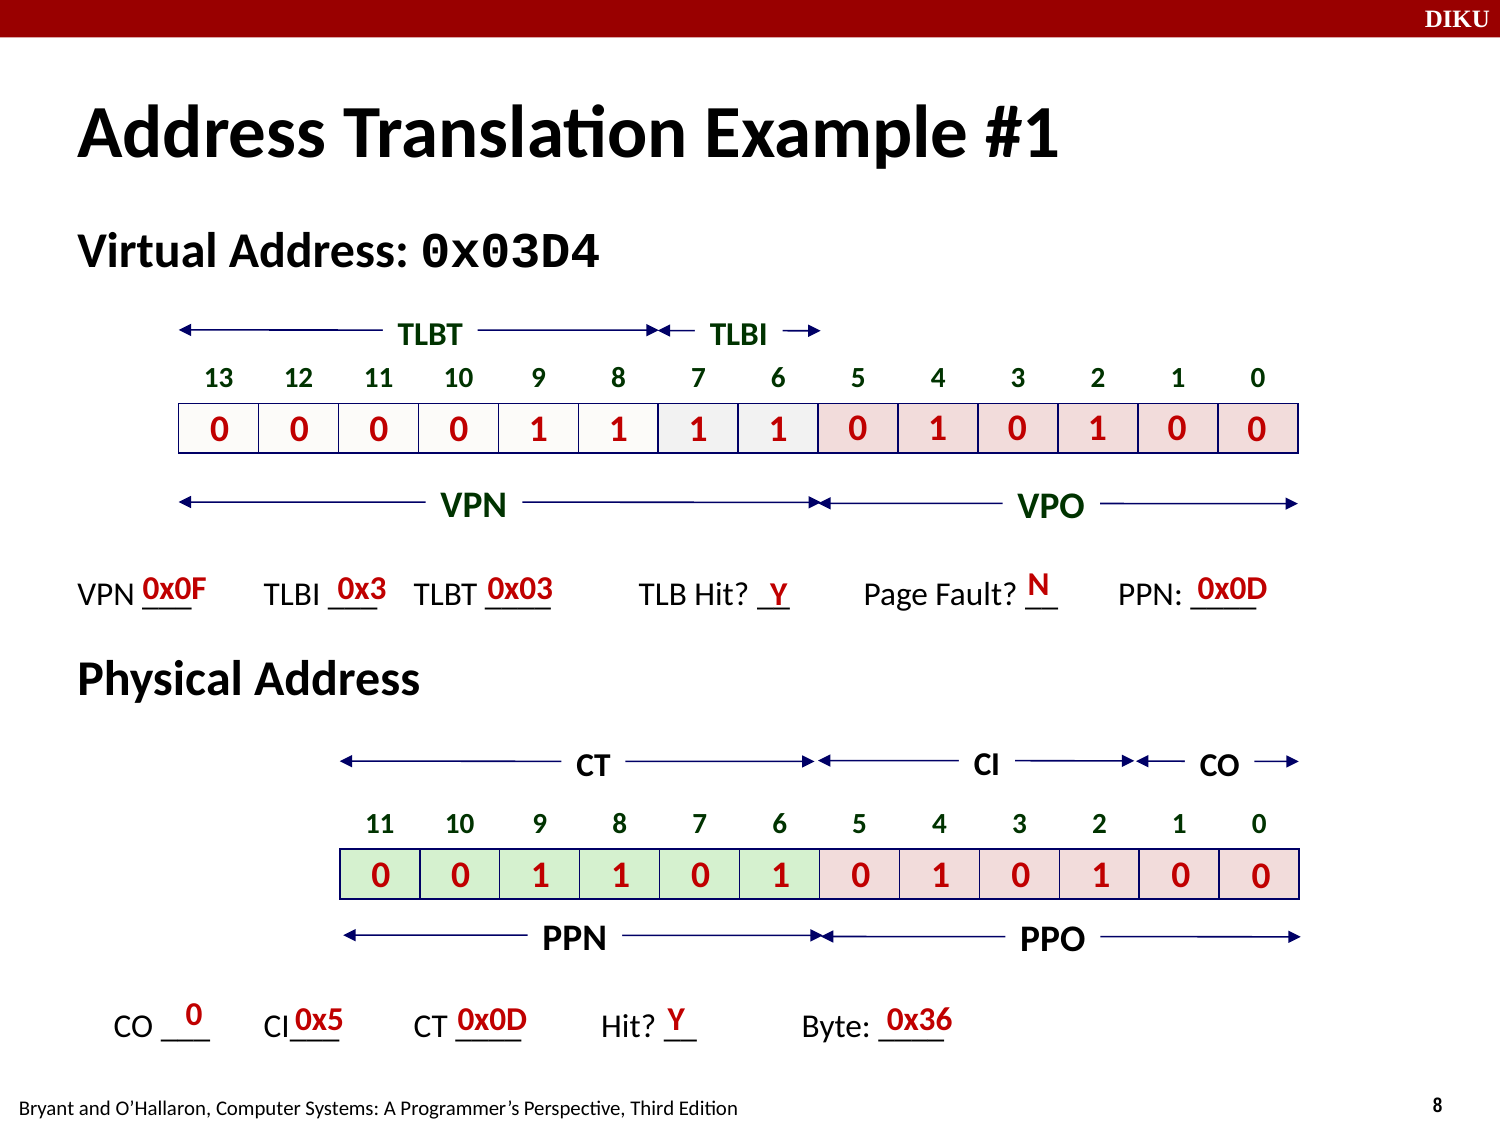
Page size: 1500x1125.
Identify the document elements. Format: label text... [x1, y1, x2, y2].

text_box 1 [601, 401, 636, 463]
text_box 9 [499, 798, 579, 849]
text_box 0 [1217, 353, 1298, 404]
text_box CT [561, 740, 626, 796]
text_box 1 [1139, 798, 1219, 849]
text_box 0 [1163, 848, 1198, 909]
text_box 13 [178, 353, 258, 404]
text_box 0x0D [1190, 563, 1275, 620]
text_box 0 [443, 848, 478, 909]
text_box 0x0D [449, 994, 535, 1051]
text_box VPO [1002, 479, 1100, 540]
text_box PPO [1005, 912, 1101, 973]
text_box TLBI [694, 310, 783, 365]
text_box Y [660, 994, 693, 1051]
text_box [955, 404, 1000, 454]
text_box 8 [579, 798, 659, 849]
text_box 6 [739, 798, 819, 849]
text_box 0 [1000, 401, 1035, 462]
text_box 1 [523, 848, 558, 909]
text_box 0 [1239, 401, 1275, 463]
text_box VPN [425, 478, 523, 538]
text_box Y [762, 570, 796, 626]
text_box [178, 404, 202, 454]
text_box 0x03 [479, 563, 561, 620]
text_box [1115, 404, 1159, 454]
text_box CO [1184, 740, 1255, 796]
text_box 10 [418, 353, 498, 404]
text_box [1038, 849, 1083, 899]
text_box 0x0F [135, 563, 215, 620]
text_box [398, 849, 443, 899]
text_box 11 [338, 353, 418, 404]
text_box 0 [363, 848, 398, 909]
text_box 0 [840, 401, 875, 462]
text_box 0 [441, 401, 476, 463]
text_box Address Translation Example #1 [62, 80, 1268, 175]
text_box [476, 404, 521, 454]
text_box 1 [760, 401, 796, 463]
text_box 8 [578, 353, 658, 404]
text_box [638, 849, 683, 899]
text_box [1195, 404, 1239, 454]
text_box [796, 404, 840, 454]
text_box 5 [819, 798, 899, 849]
text_box [958, 849, 1003, 899]
text_box 0 [202, 401, 237, 463]
text_box 0 [843, 848, 878, 909]
text_box 1 [1137, 353, 1217, 404]
text_box [1279, 849, 1300, 899]
text_box 0 [178, 990, 211, 1046]
text_box 2 [1058, 353, 1137, 404]
text_box 7 [659, 798, 739, 849]
text_box 0 [1243, 848, 1279, 910]
text_box [556, 404, 601, 454]
text_box 4 [898, 353, 978, 404]
text_box 0x5 [287, 994, 352, 1051]
text_box 1 [681, 401, 716, 463]
text_box 3 [979, 798, 1059, 849]
text_box [339, 849, 363, 899]
text_box [396, 404, 441, 454]
text_box [237, 404, 282, 454]
text_box TLBT [382, 309, 478, 364]
text_box Virtual Address: 0x03D4 VPN ___ TLBI ___ TLBT ____ TLB Hit? __ Page Fault? __ PPN: ____ Physical Address CO ___ CI___ CT ____ Hit? __ Byte: ____ [62, 224, 1426, 1100]
text_box 0x36 [879, 994, 960, 1051]
text_box 11 [339, 798, 419, 849]
text_box [718, 849, 763, 899]
text_box 0 [1003, 848, 1038, 909]
text_box 10 [419, 798, 499, 849]
text_box 9 [498, 353, 578, 404]
text_box [1035, 404, 1080, 454]
text_box 1 [1080, 401, 1115, 462]
text_box [1275, 404, 1298, 454]
text_box 1 [1083, 848, 1118, 909]
text_box 1 [923, 848, 958, 909]
text_box 1 [763, 848, 798, 909]
text_box 12 [258, 353, 338, 404]
text_box 1 [603, 848, 638, 909]
text_box [798, 849, 843, 899]
text_box 5 [818, 353, 898, 404]
text_box [1118, 849, 1163, 899]
text_box [317, 404, 361, 454]
text_box 1 [521, 401, 556, 463]
text_box [875, 404, 920, 454]
text_box [636, 404, 681, 454]
text_box 0 [1219, 798, 1300, 849]
text_box 0 [361, 401, 396, 463]
text_box CI [958, 740, 1015, 795]
text_box 4 [899, 798, 979, 849]
text_box PPN [527, 911, 623, 971]
text_box 2 [1059, 798, 1139, 849]
text_box 3 [978, 353, 1058, 404]
text_box [558, 849, 603, 899]
text_box N [1019, 559, 1058, 616]
text_box 1 [920, 401, 955, 462]
text_box 0x3 [330, 563, 394, 620]
text_box 0 [1159, 401, 1195, 462]
text_box [716, 404, 760, 454]
text_box 0 [282, 401, 317, 463]
text_box [478, 849, 523, 899]
text_box 7 [658, 353, 738, 404]
text_box 6 [738, 353, 818, 404]
text_box [1198, 849, 1243, 899]
text_box [878, 849, 923, 899]
text_box 0 [683, 848, 718, 909]
